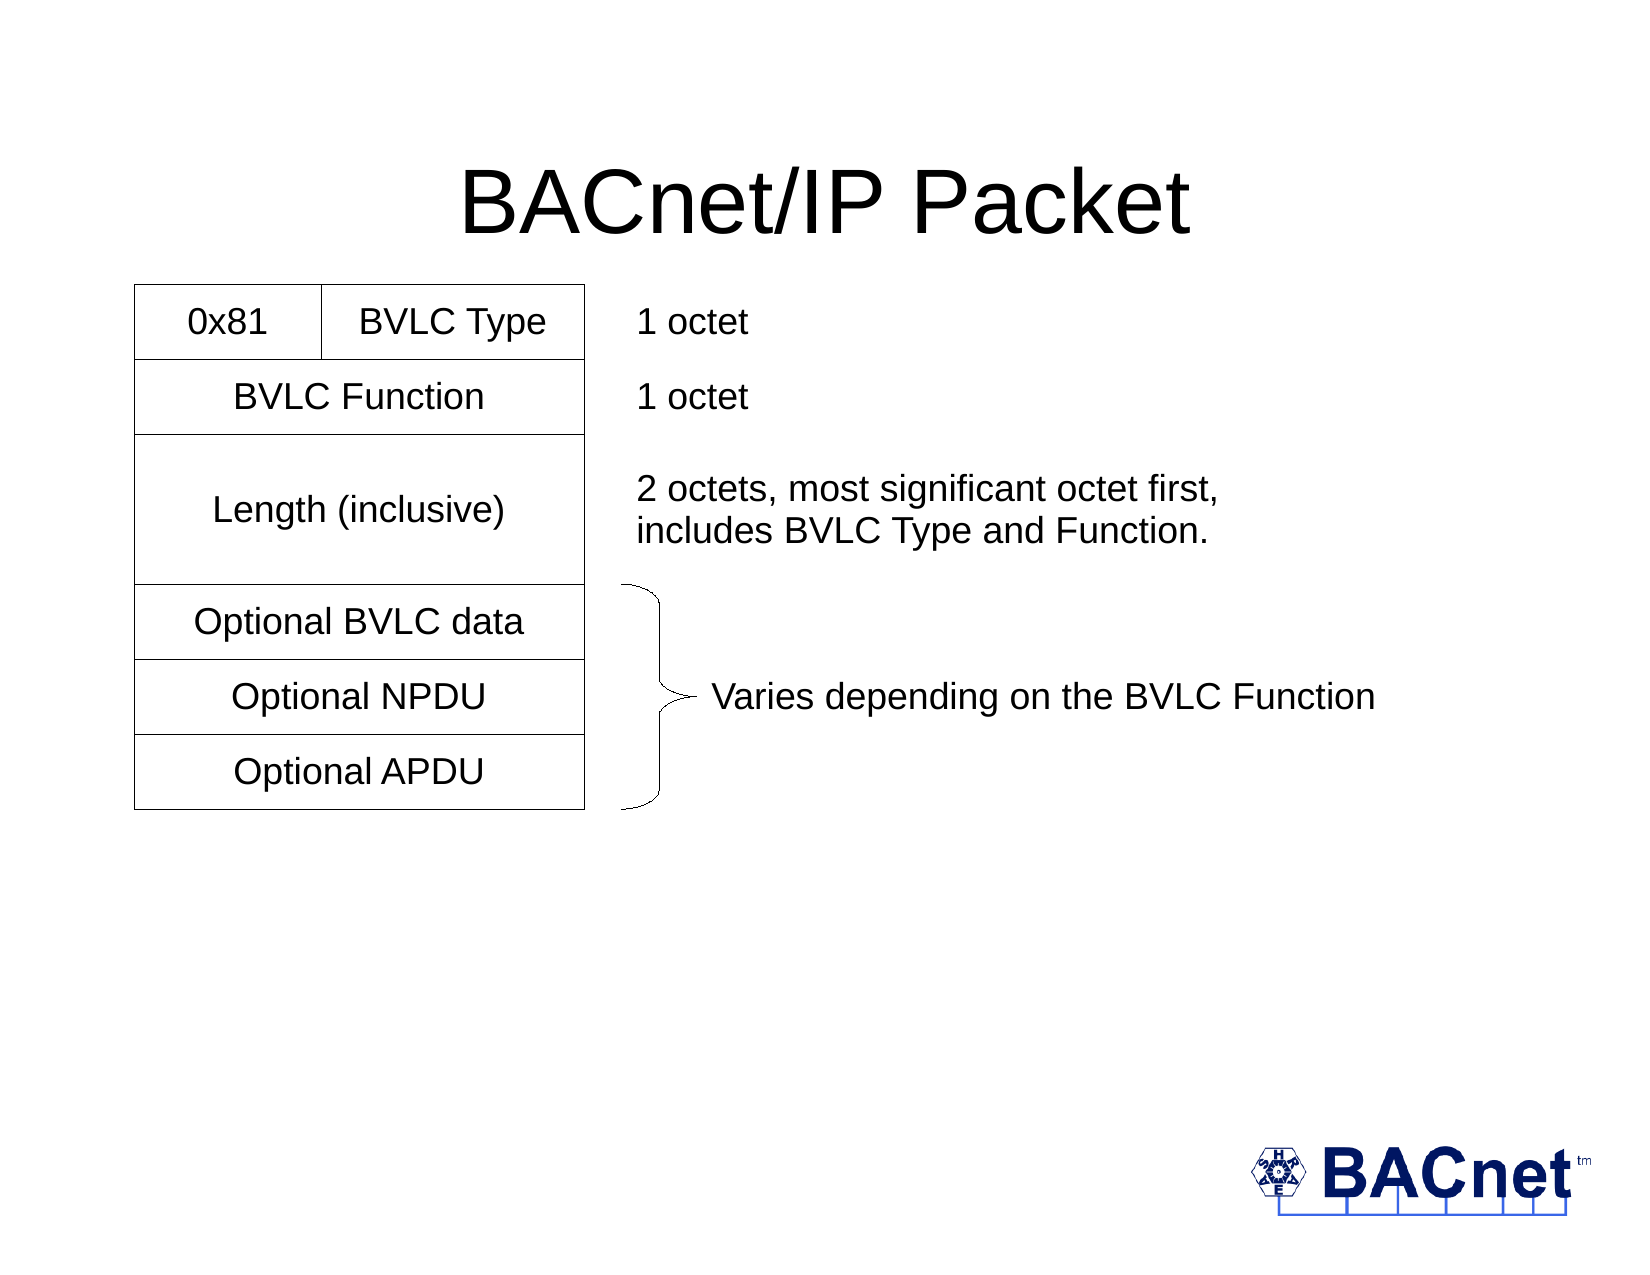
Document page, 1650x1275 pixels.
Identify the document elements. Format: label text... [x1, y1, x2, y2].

text_box Length (inclusive) [134, 434, 585, 584]
text_box Varies depending on the BVLC Function [696, 659, 1522, 735]
text_box 0x81 [134, 284, 321, 359]
picture [1251, 1146, 1591, 1216]
text_box 1 octet [621, 284, 847, 359]
text_box Optional NPDU [134, 659, 585, 734]
title BACnet/IP Packet [135, 105, 1515, 299]
text_box BVLC Type [321, 284, 585, 359]
text_box BVLC Function [134, 359, 585, 434]
text_box Optional BVLC data [134, 584, 585, 659]
text_box 2 octets, most significant octet first, includes BVLC Type and Function. [621, 434, 1297, 585]
text_box Optional APDU [134, 734, 585, 810]
text_box 1 octet [621, 359, 847, 435]
